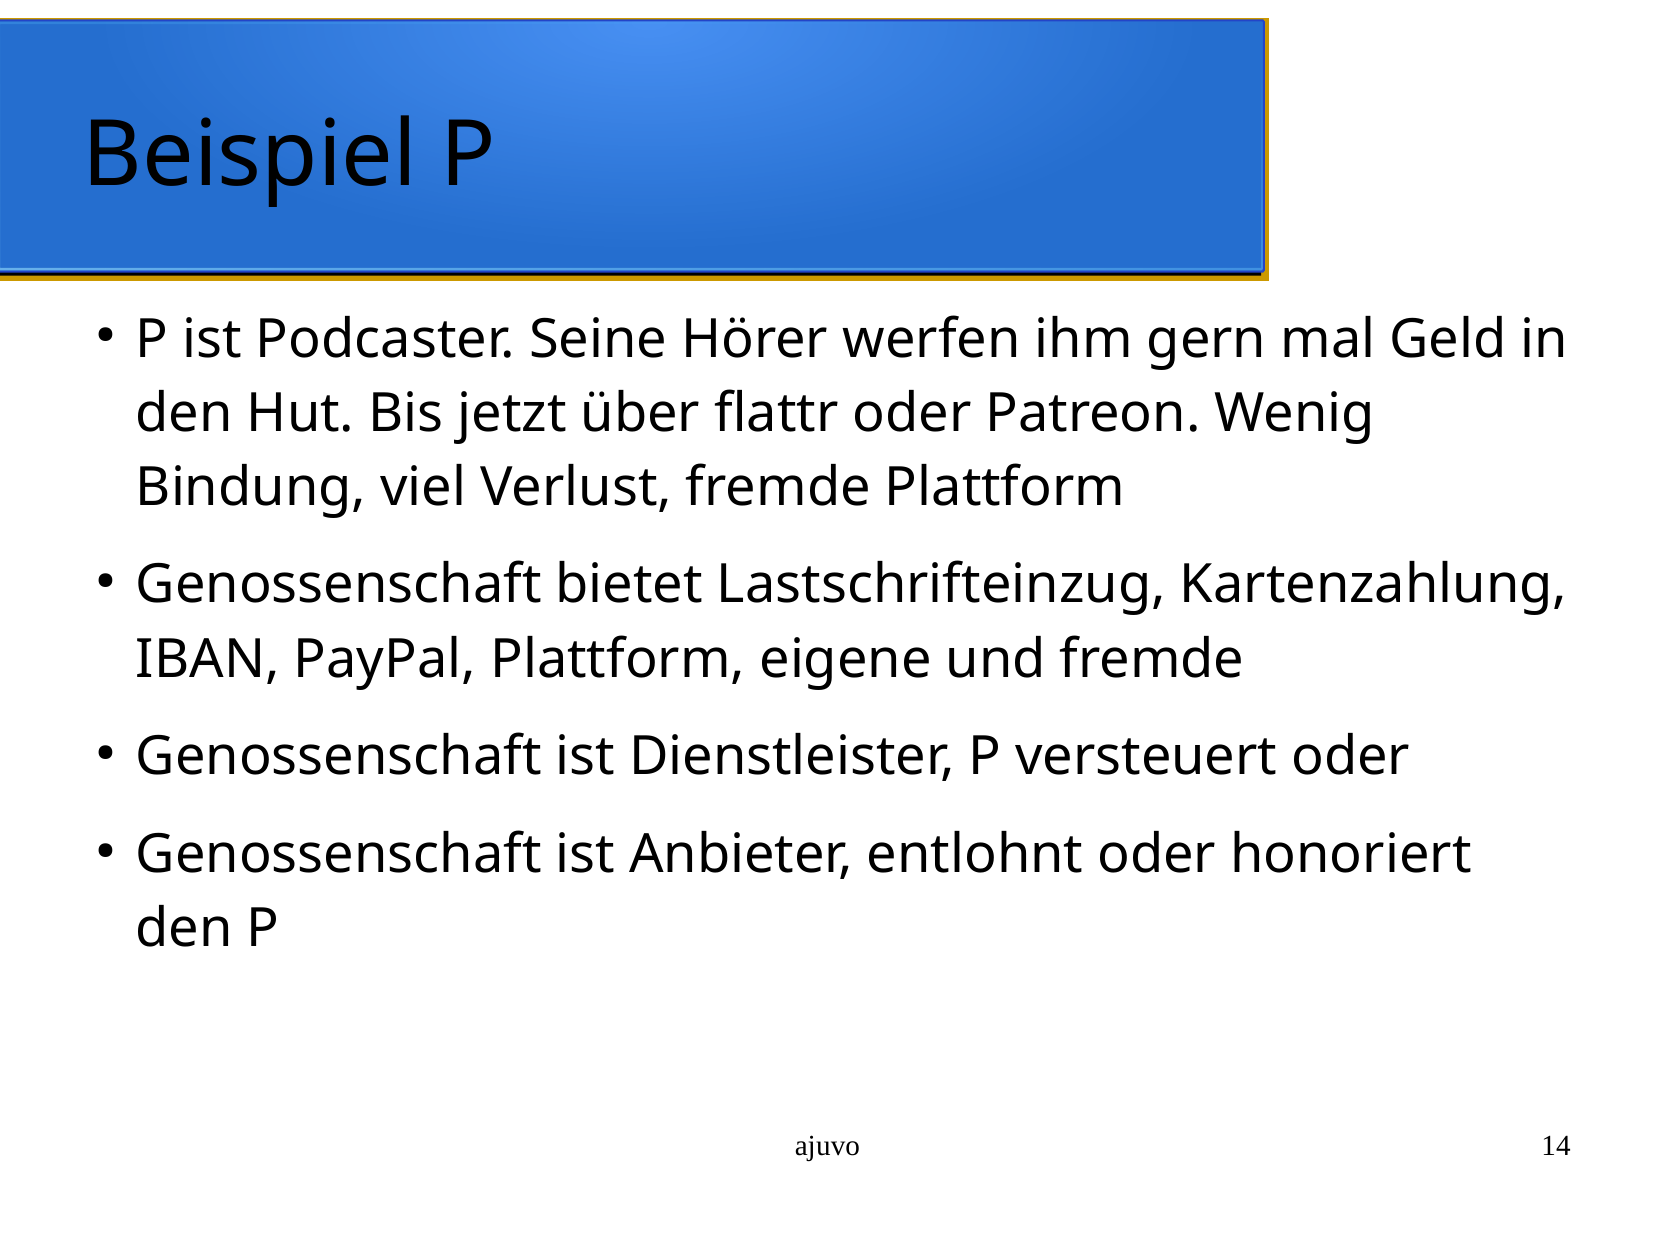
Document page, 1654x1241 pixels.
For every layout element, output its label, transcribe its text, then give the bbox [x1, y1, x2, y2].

title Beispiel P [82, 47, 1235, 252]
list P ist Podcaster. Seine Hörer werfen ihm gern mal Geld in den Hut. Bis jetzt über flattr oder Patreon. Wenig Bindung, viel Verlust, fremde Plattform Genossenschaft bietet Lastschrifteinzug, Kartenzahlung, IBAN, PayPal, Plattform, eigene und fremde Genossenschaft ist Dienstleister, P versteuert oder Genossenschaft ist Anbieter, entlohnt oder honoriert den P [82, 299, 1571, 1019]
